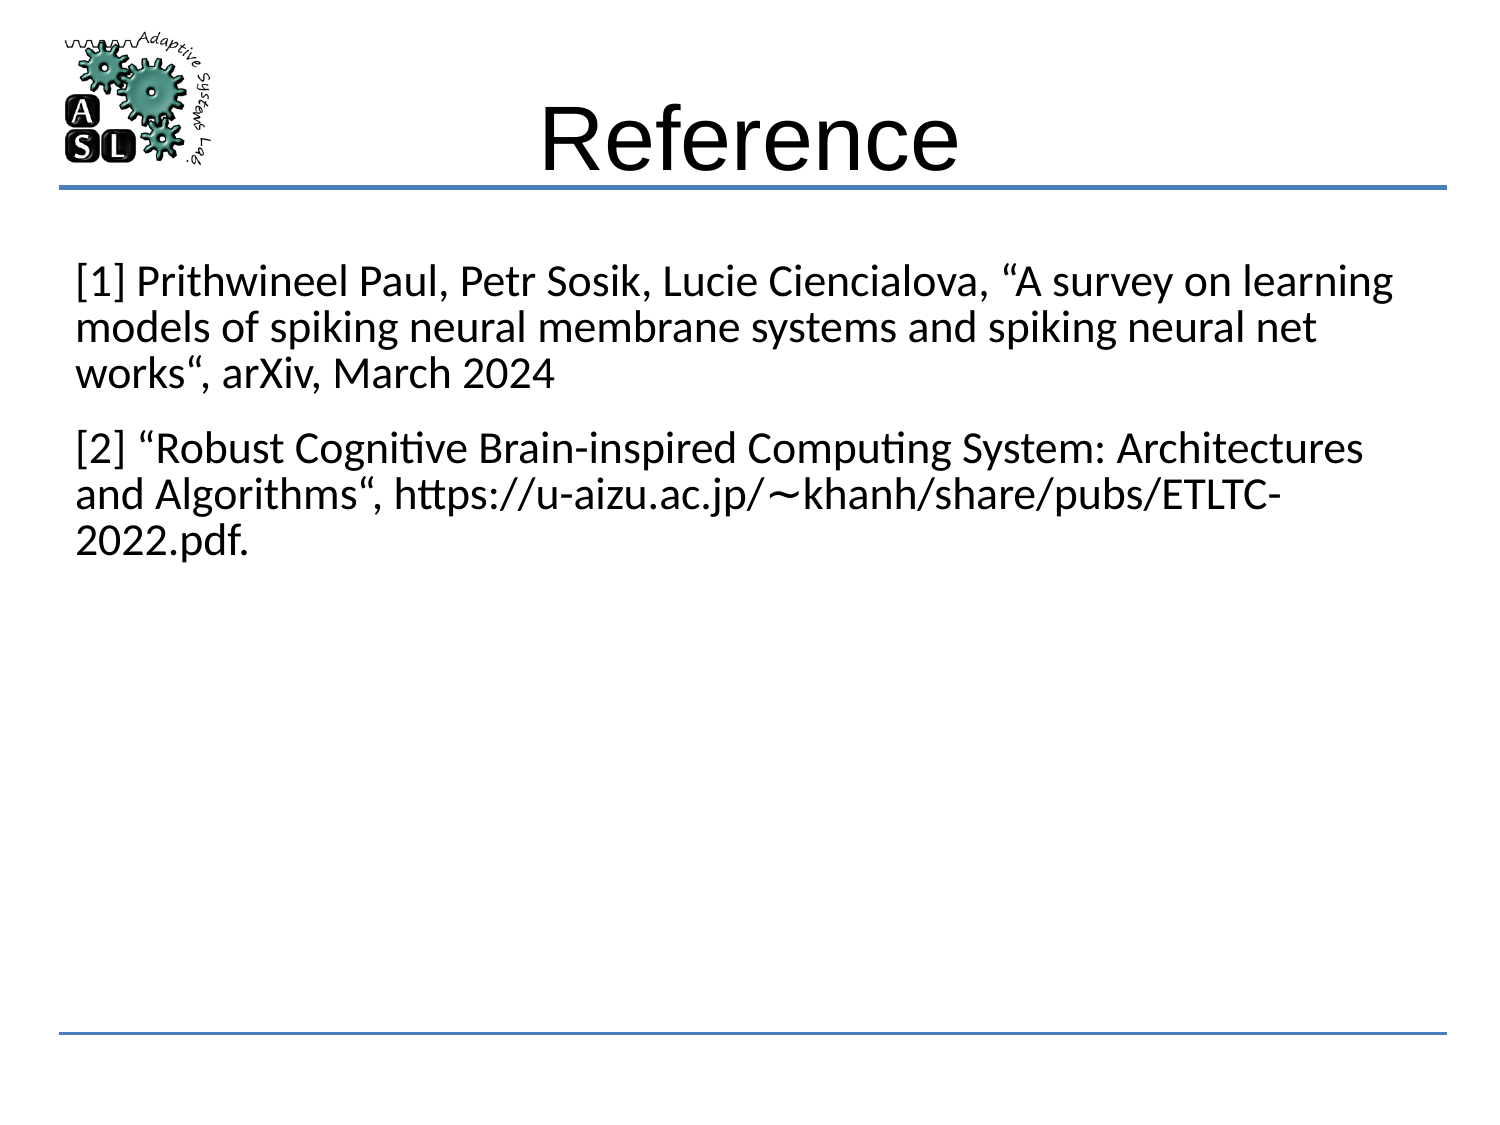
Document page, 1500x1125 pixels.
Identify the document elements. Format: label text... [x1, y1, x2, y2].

picture [58, 30, 211, 169]
title Reference [75, 45, 1425, 233]
list [1] Prithwineel Paul, Petr Sosik, Lucie Ciencialova, “A survey on learning models of spiking neural membrane systems and spiking neural net works“, arXiv, March 2024 [2] “Robust Cognitive Brain-inspired Computing System: Architectures and Algorithms“, https://u-aizu.ac.jp/∼khanh/share/pubs/ETLTC-2022.pdf. [75, 262, 1425, 1005]
